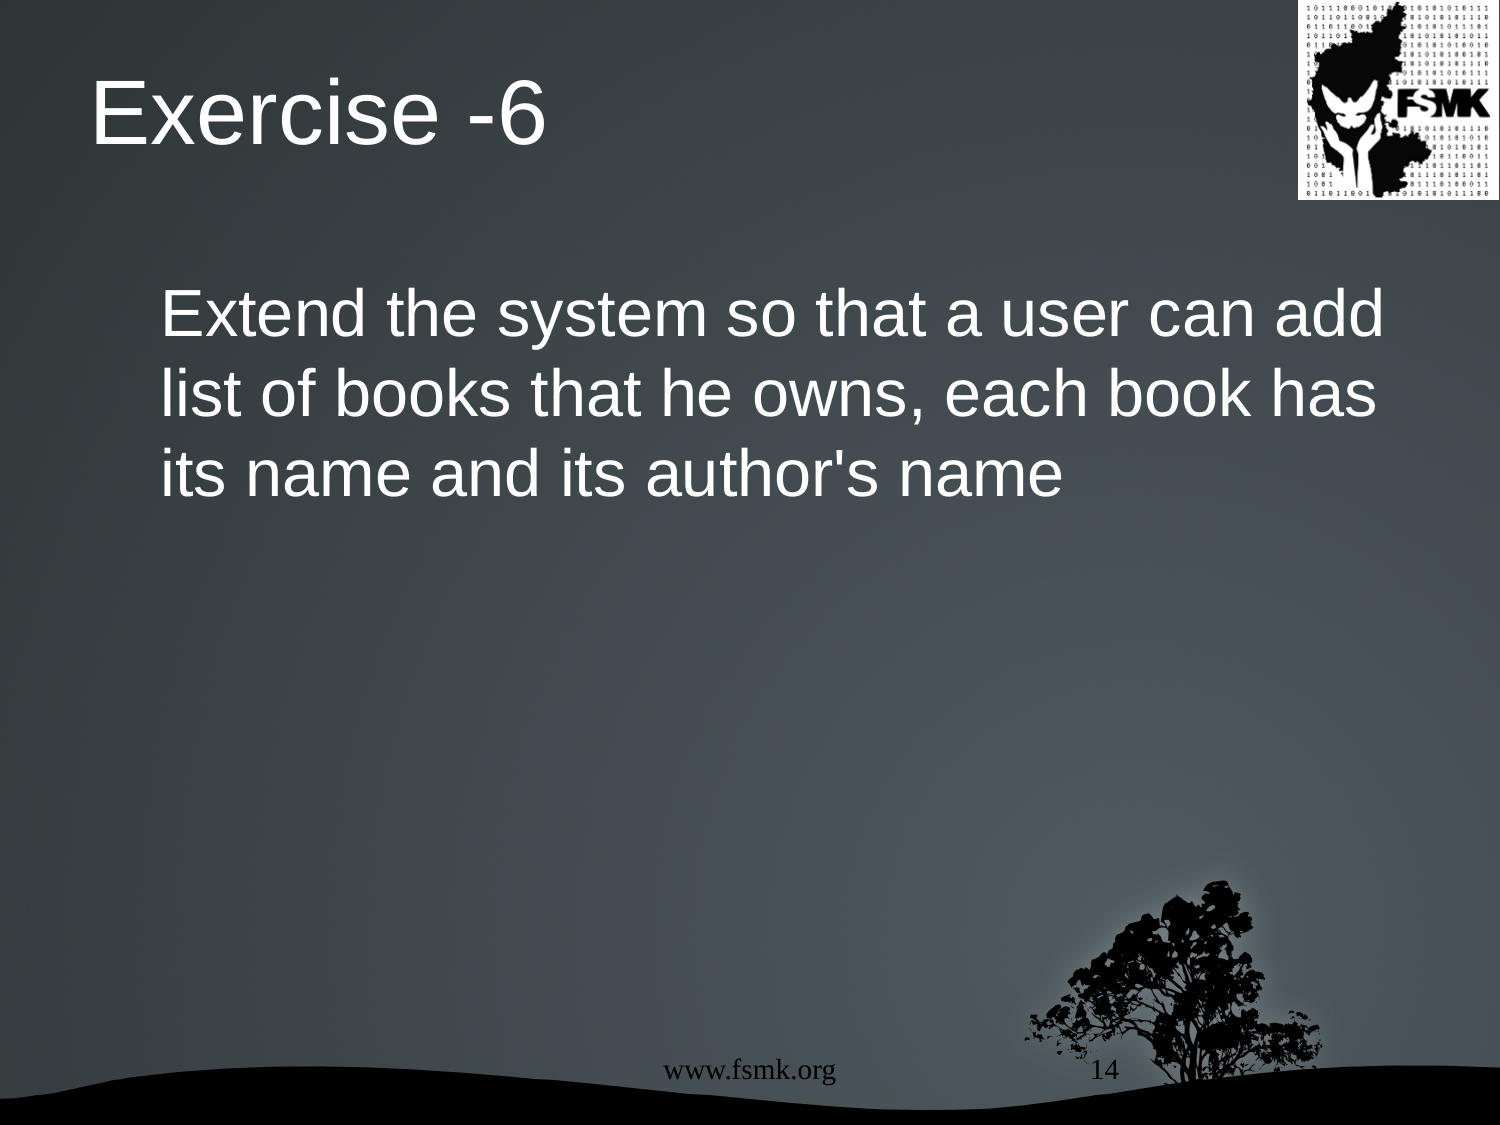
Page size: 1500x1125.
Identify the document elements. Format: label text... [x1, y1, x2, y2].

text_box <number> [1074, 1042, 1425, 1103]
text_box www.fsmk.org [512, 1042, 988, 1103]
picture [0, 0, 1500, 1125]
title Exercise -6 [75, 45, 1425, 233]
list Extend the system so that a user can add list of books that he owns, each book has its name and its author's name [75, 262, 1425, 1005]
